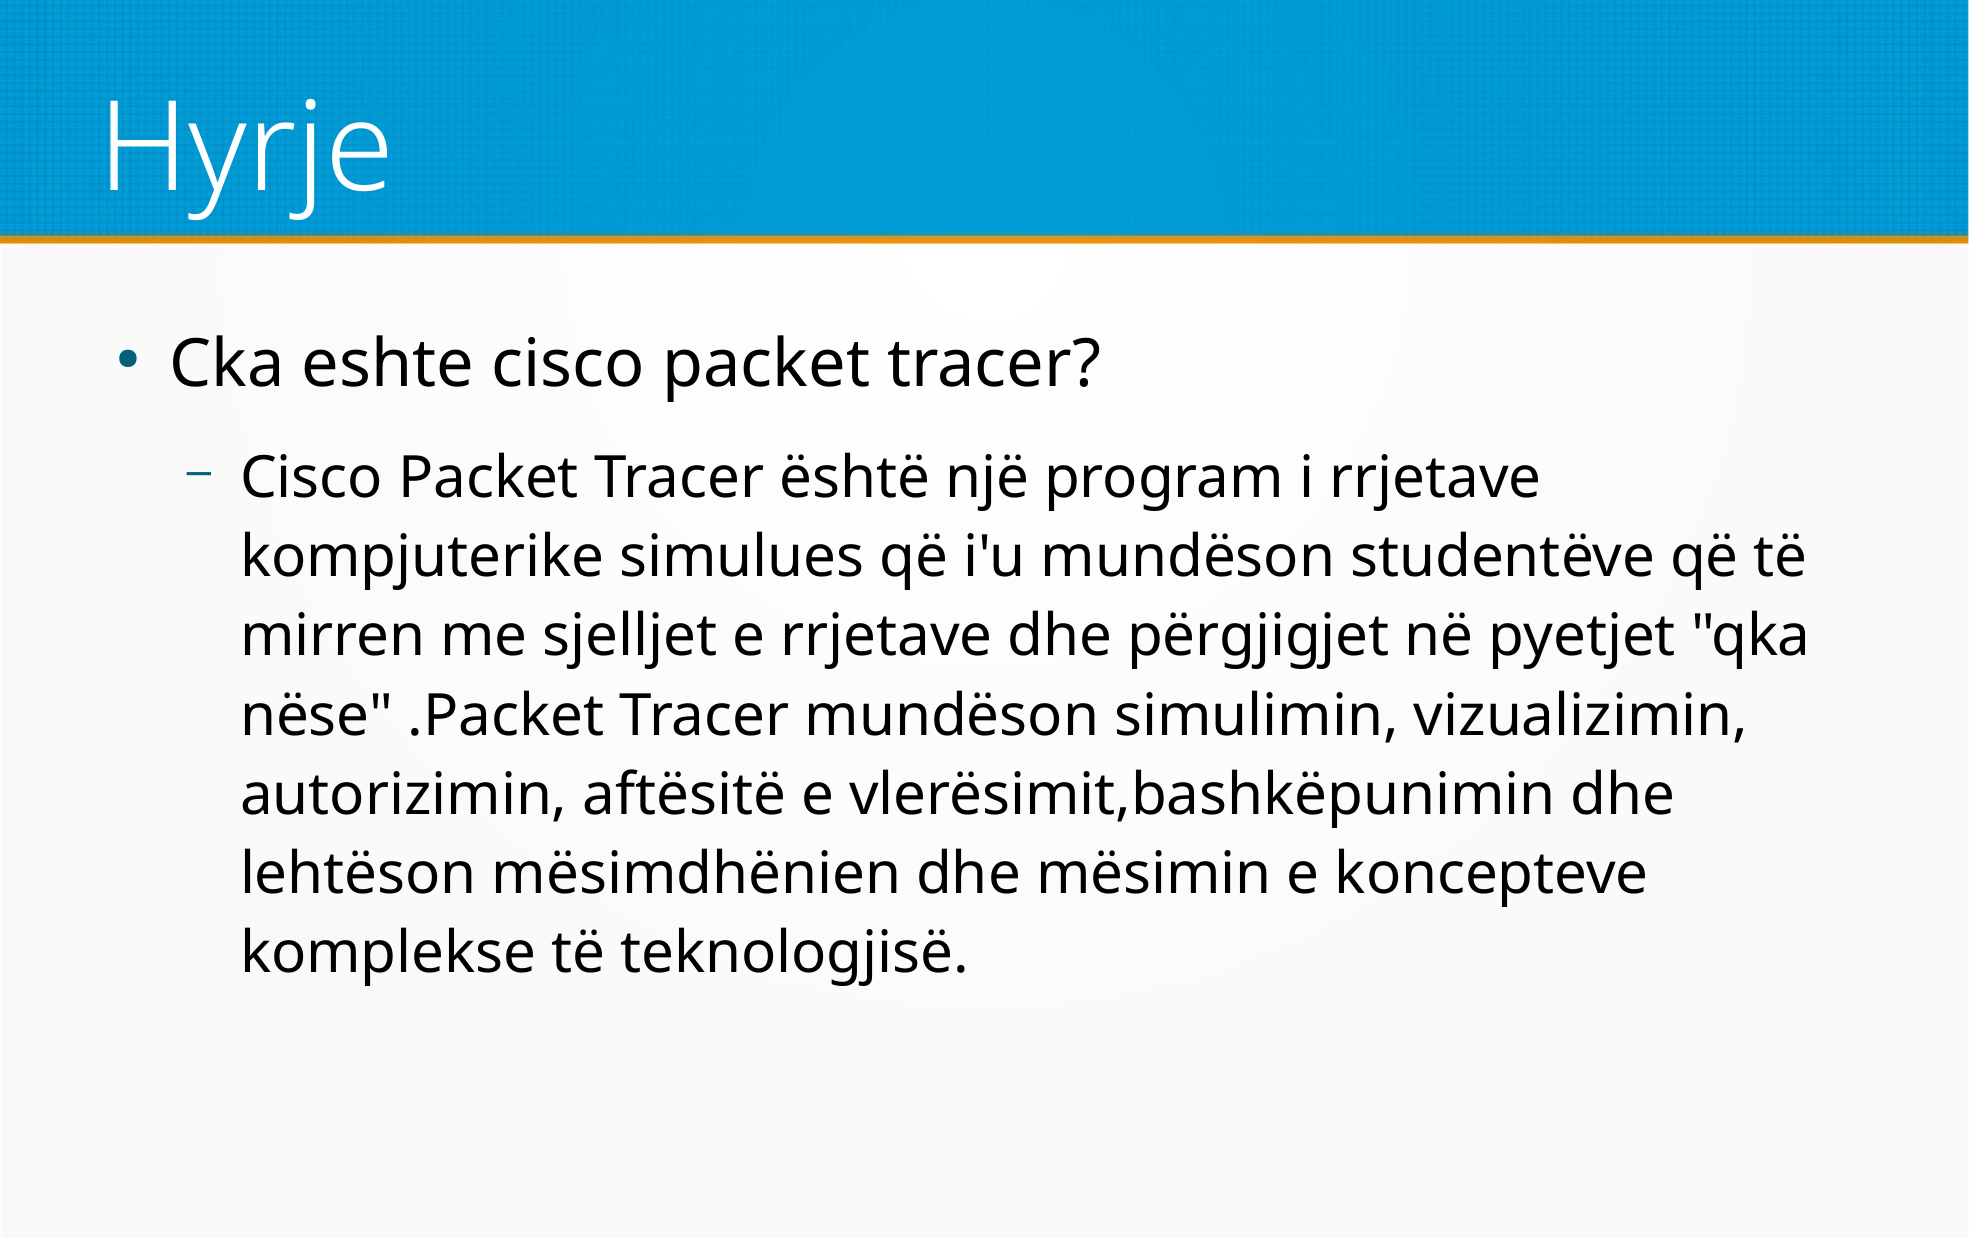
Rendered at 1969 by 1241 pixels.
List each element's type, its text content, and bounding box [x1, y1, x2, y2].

list Cka eshte cisco packet tracer? Cisco Packet Tracer është një program i rrjetave kompjuterike simulues që i'u mundëson studentëve që të mirren me sjelljet e rrjetave dhe përgjigjet në pyetjet "qka nëse" .Packet Tracer mundëson simulimin, vizualizimin, autorizimin, aftësitë e vlerësimit,bashkëpunimin dhe lehtëson mësimdhënien dhe mësimin e koncepteve komplekse të teknologjisë. [98, 315, 1861, 1081]
picture [0, 233, 1969, 1241]
title Hyrje [98, 19, 1870, 227]
